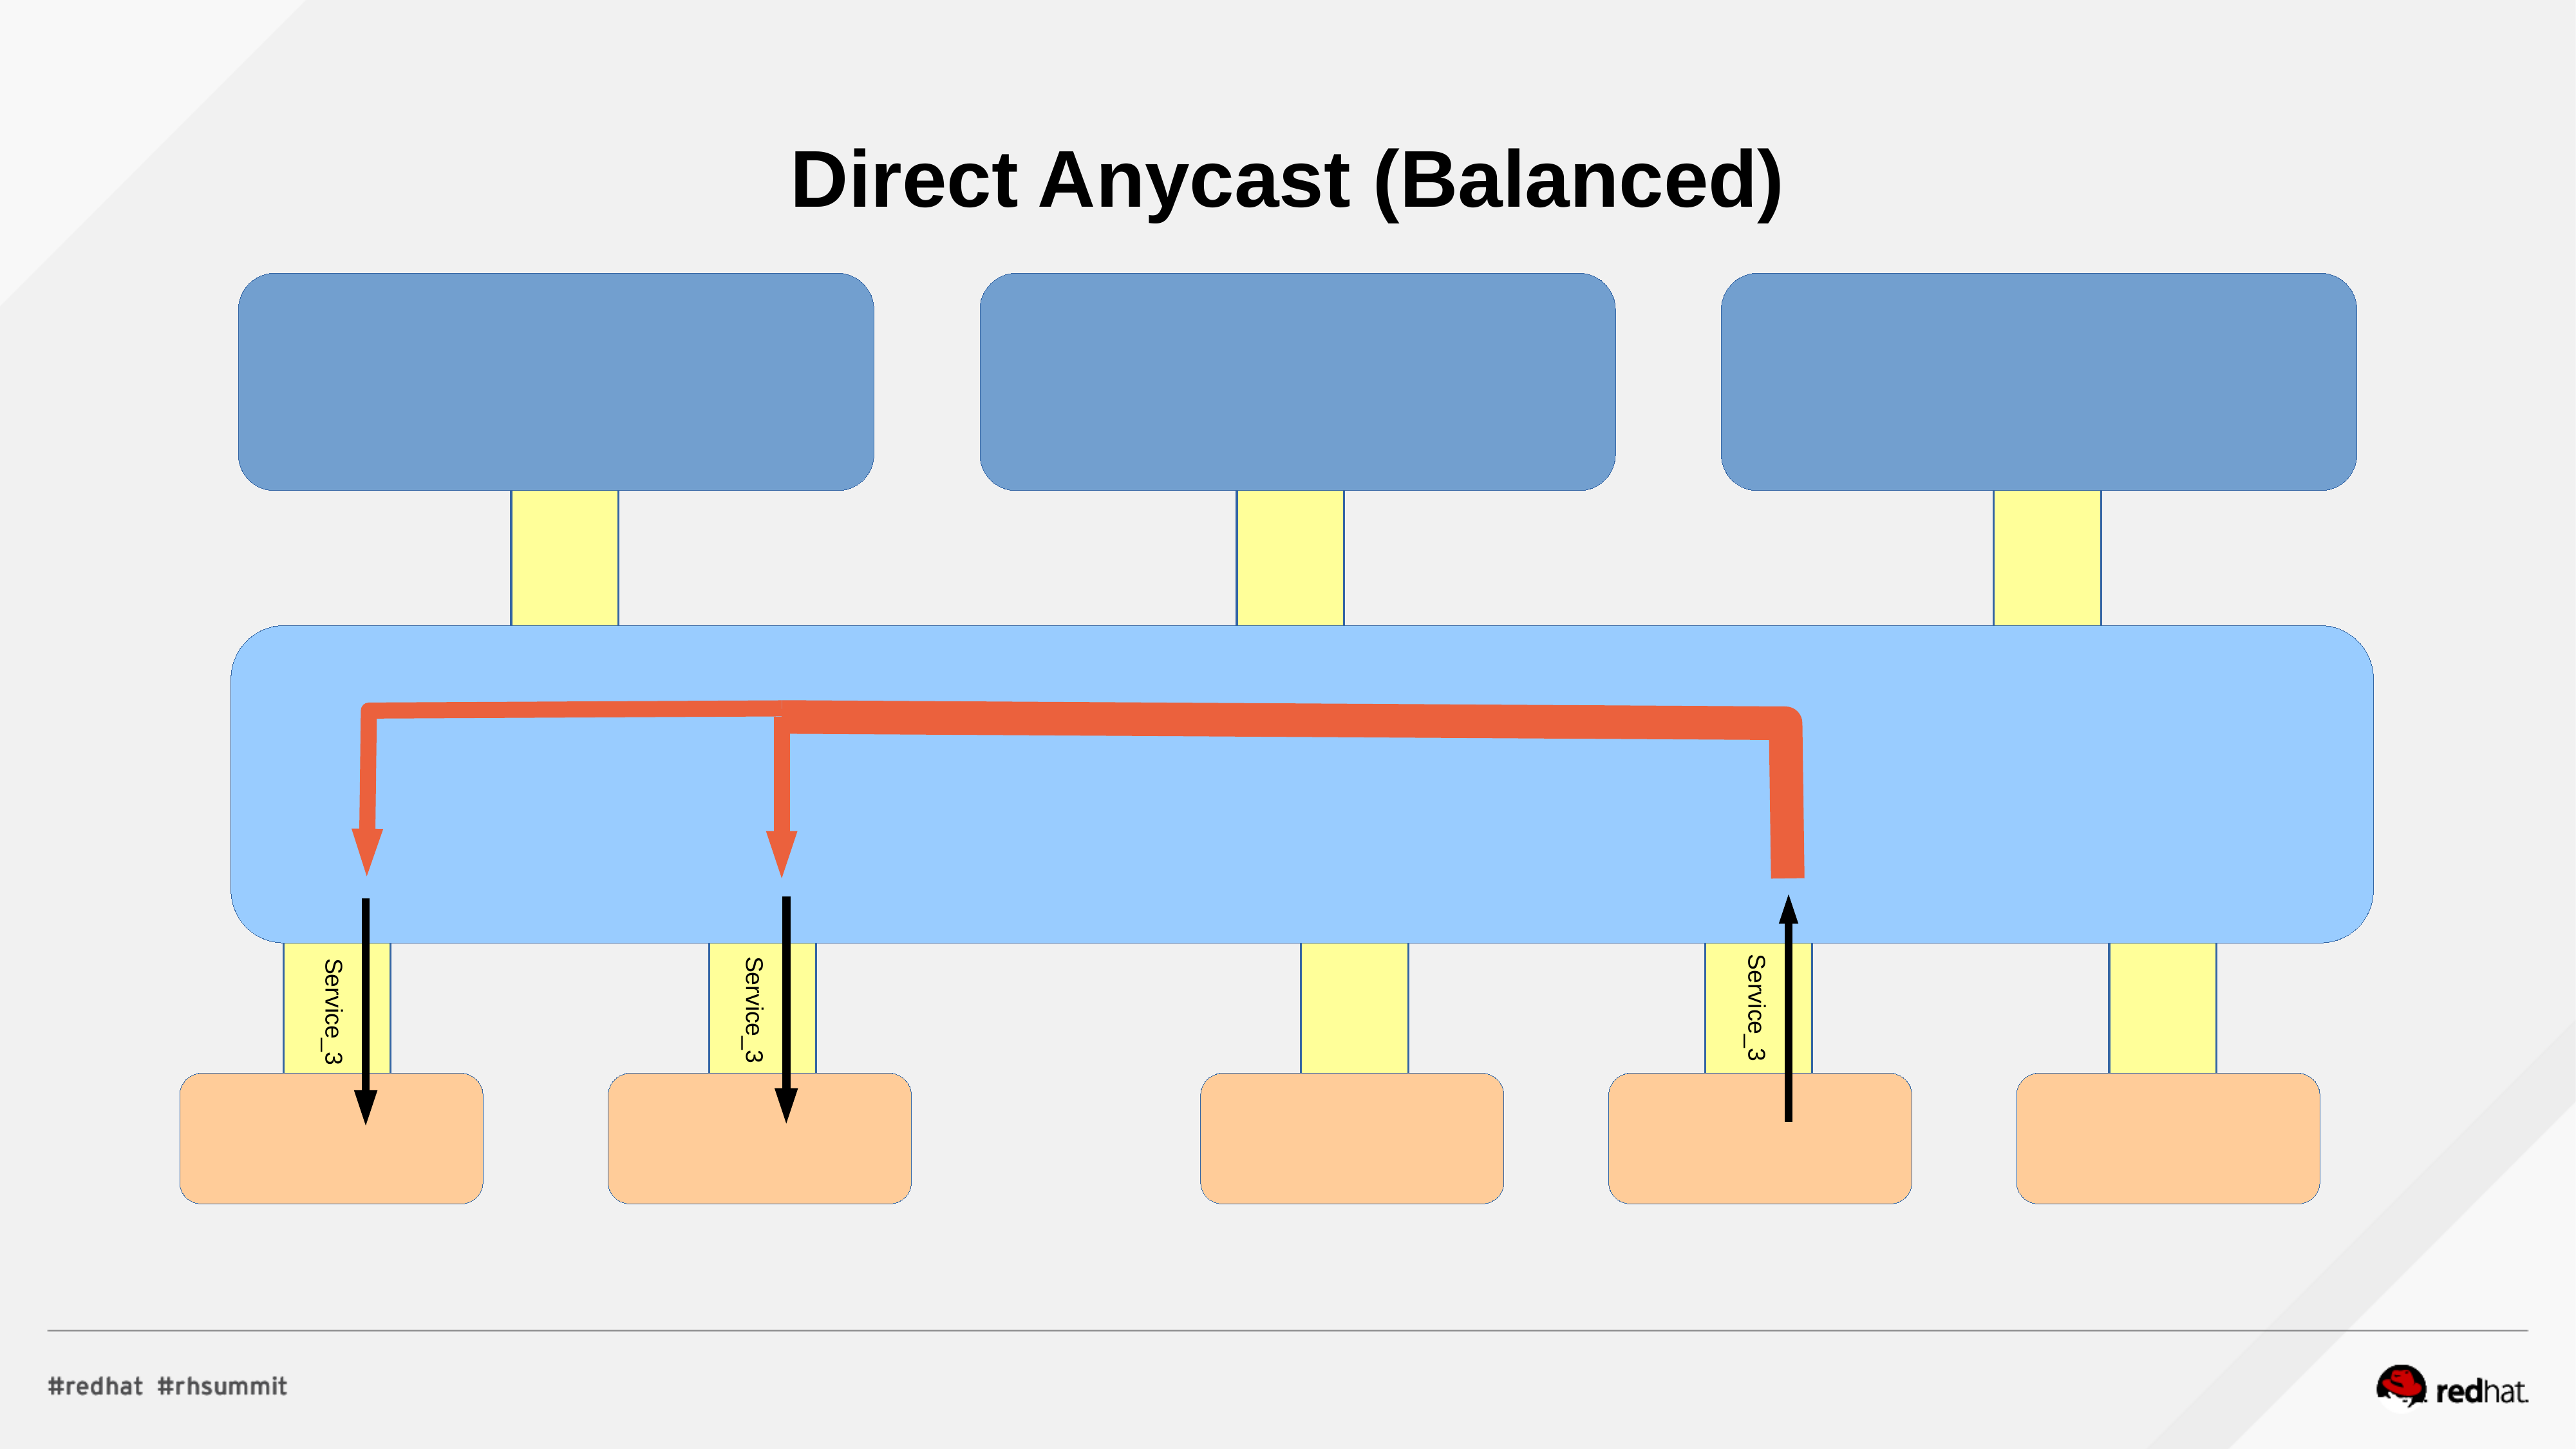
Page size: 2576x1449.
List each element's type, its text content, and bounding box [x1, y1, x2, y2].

title Direct Anycast (Balanced) [129, 57, 2447, 300]
picture [0, 0, 2576, 1449]
text_box [180, 300, 2374, 1204]
